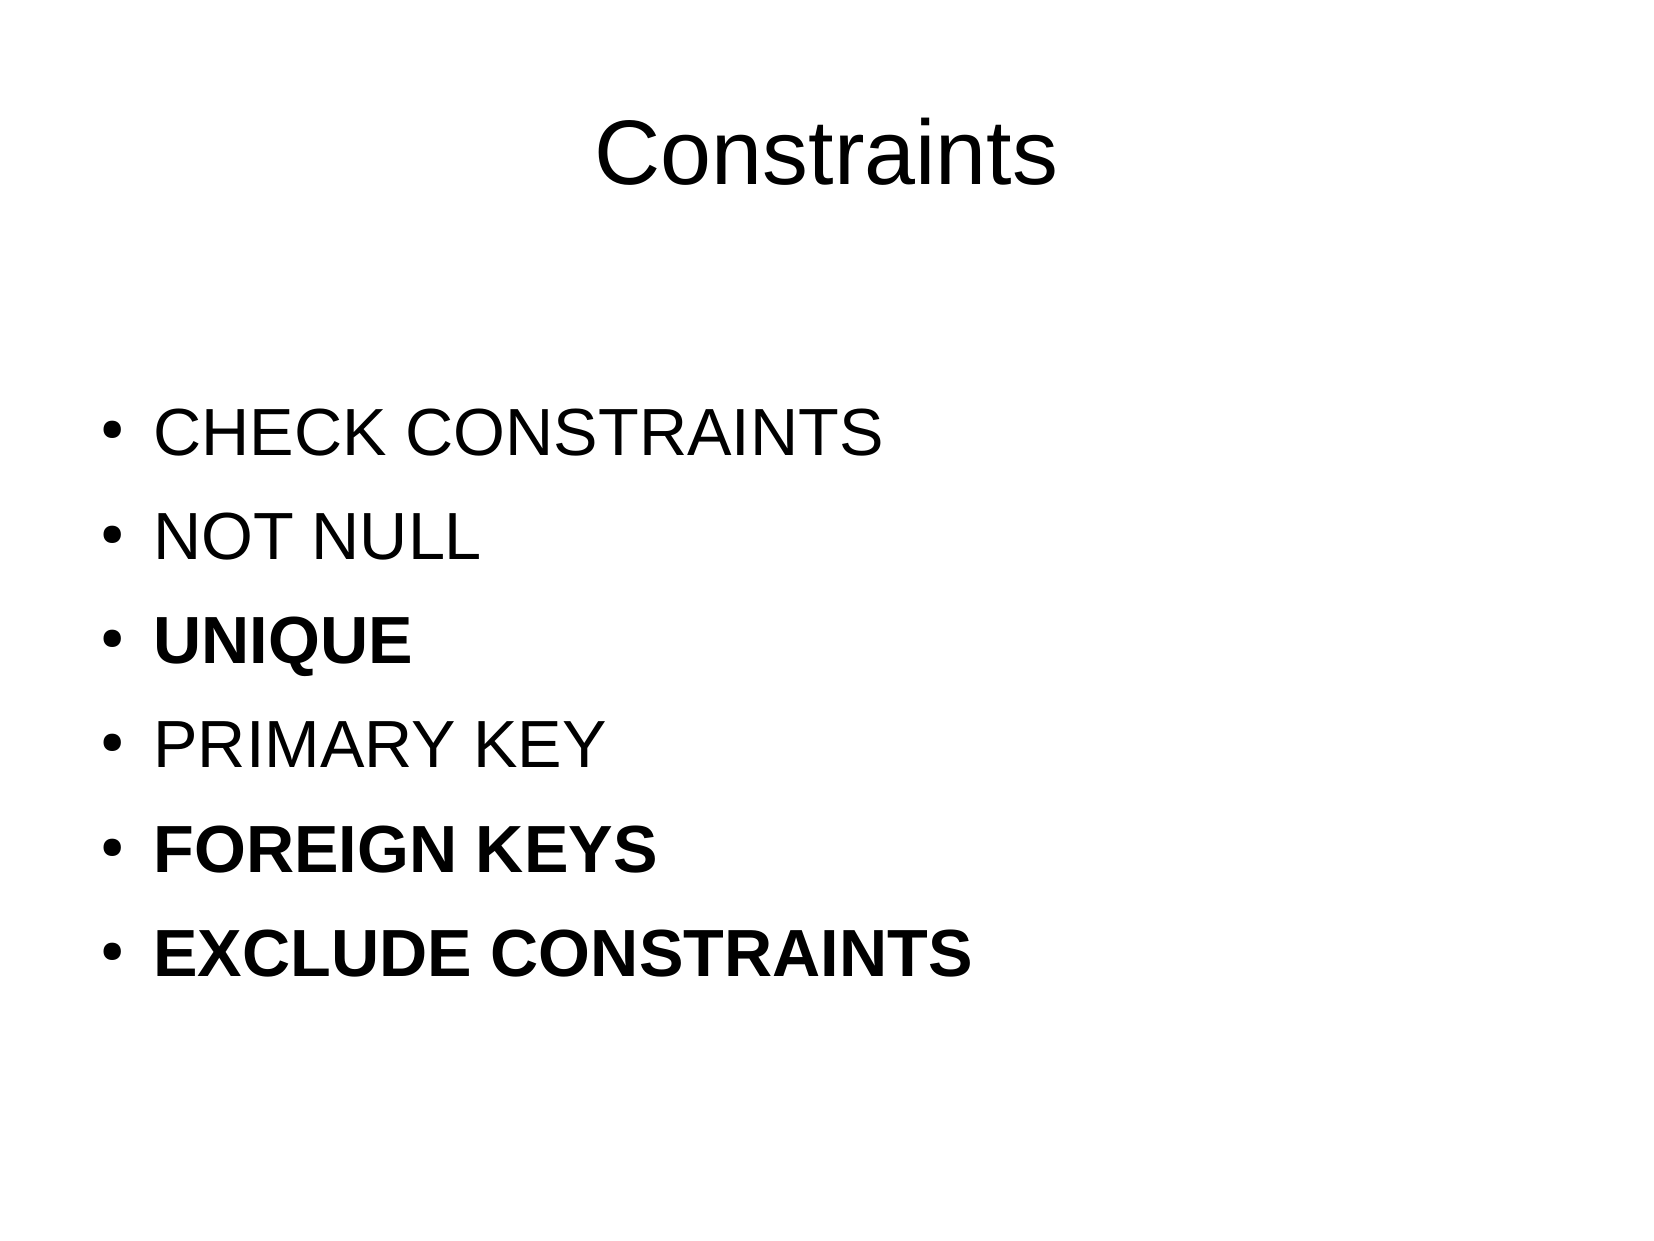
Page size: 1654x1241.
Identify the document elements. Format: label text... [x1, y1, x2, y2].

list CHECK CONSTRAINTS NOT NULL UNIQUE PRIMARY KEY FOREIGN KEYS EXCLUDE CONSTRAINTS [82, 290, 1571, 1010]
title Constraints [82, 49, 1571, 257]
